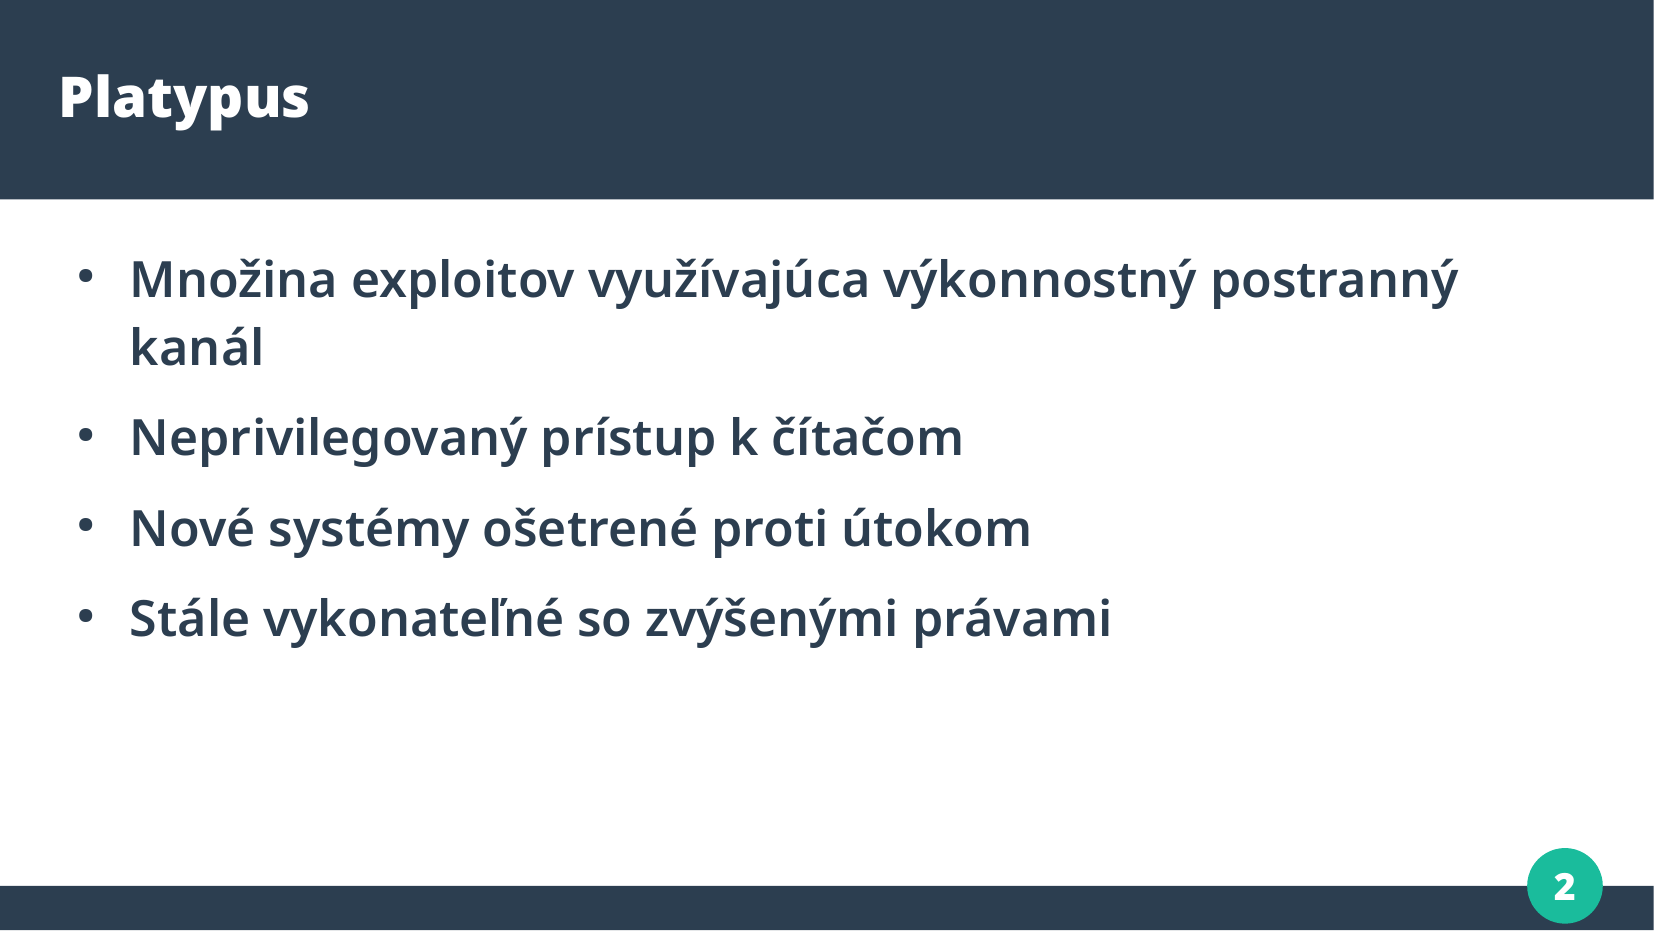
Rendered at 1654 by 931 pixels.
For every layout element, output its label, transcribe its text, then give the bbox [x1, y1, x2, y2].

title Platypus [59, 37, 1595, 156]
list Množina exploitov využívajúca výkonnostný postranný kanál Neprivilegovaný prístup k čítačom Nové systémy ošetrené proti útokom Stále vykonateľné so zvýšenými právami [59, 243, 1595, 864]
